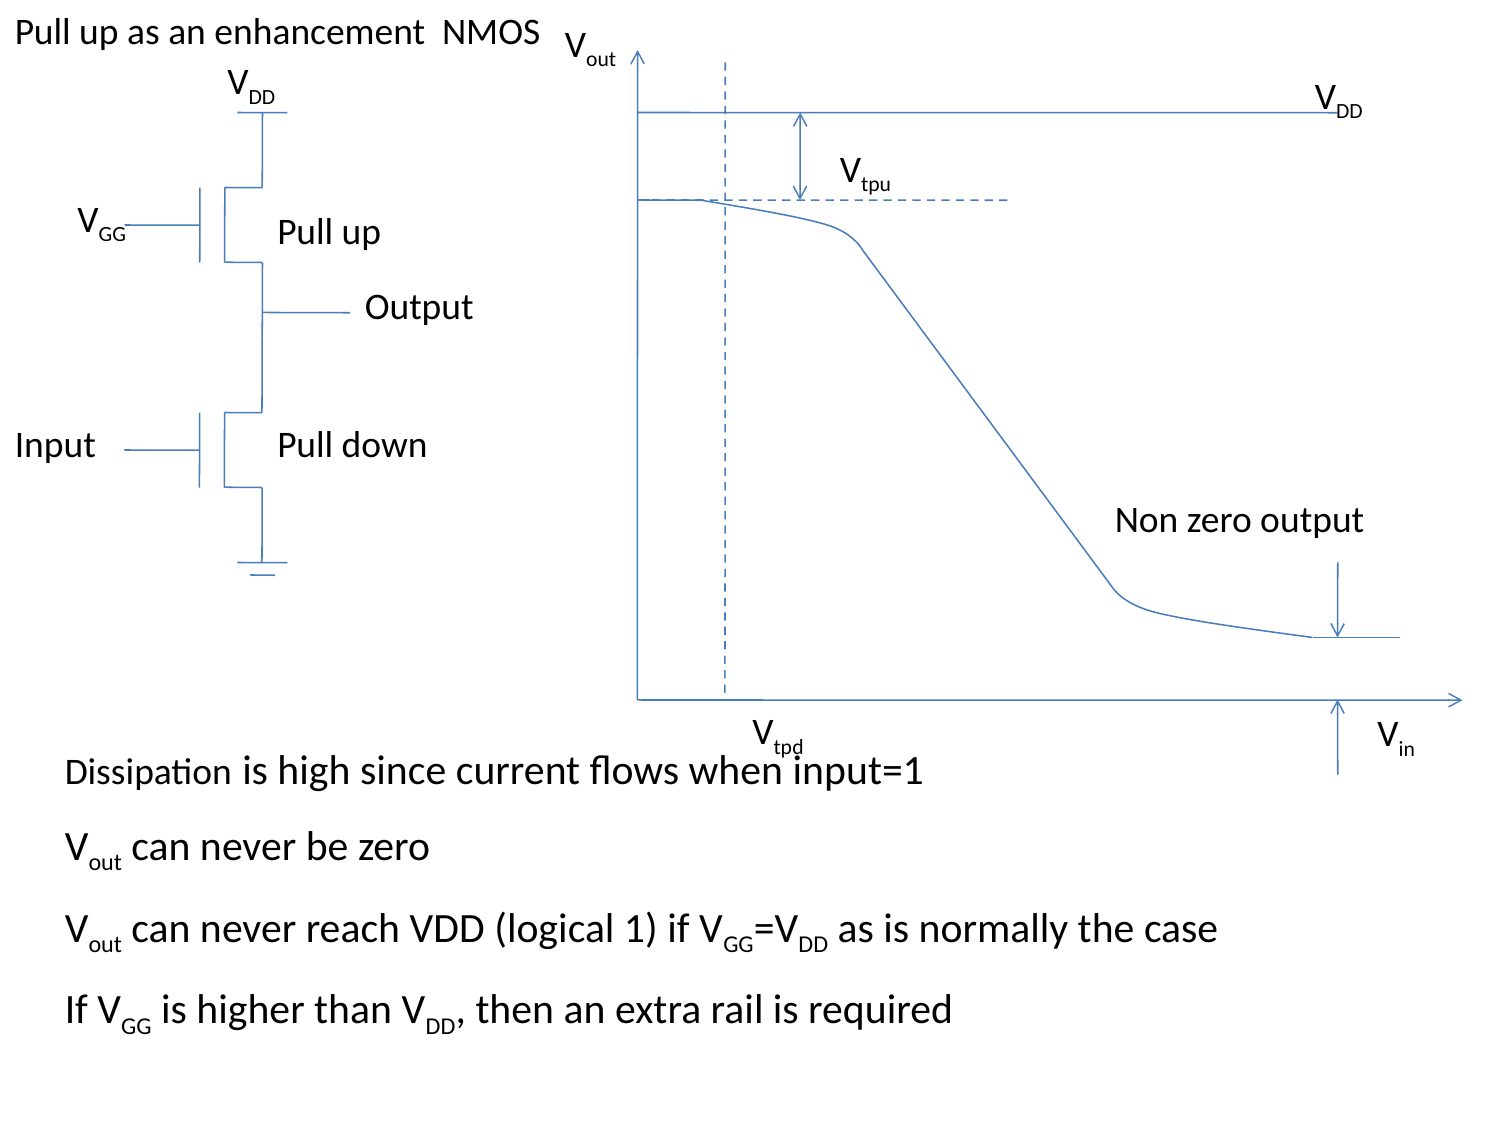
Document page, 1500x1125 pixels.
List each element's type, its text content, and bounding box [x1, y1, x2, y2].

text_box Dissipation is high since current flows when input=1 Vout can never be zero Vout can never reach VDD (logical 1) if VGG=VDD as is normally the case If VGG is higher than VDD, then an extra rail is required [49, 731, 1388, 1047]
text_box VDD [212, 49, 325, 116]
text_box Pull down [262, 412, 563, 473]
text_box Pull up [262, 199, 563, 260]
text_box Input [0, 412, 163, 473]
text_box Vtpd [737, 699, 850, 766]
text_box Output [349, 274, 513, 335]
text_box Vout [549, 12, 663, 79]
text_box Pull up as an enhancement NMOS [0, 0, 788, 60]
text_box Vin [1362, 701, 1475, 768]
text_box VGG [62, 187, 175, 254]
text_box VDD [1299, 64, 1413, 131]
text_box Non zero output [1100, 487, 1425, 548]
text_box Vtpu [825, 137, 938, 204]
